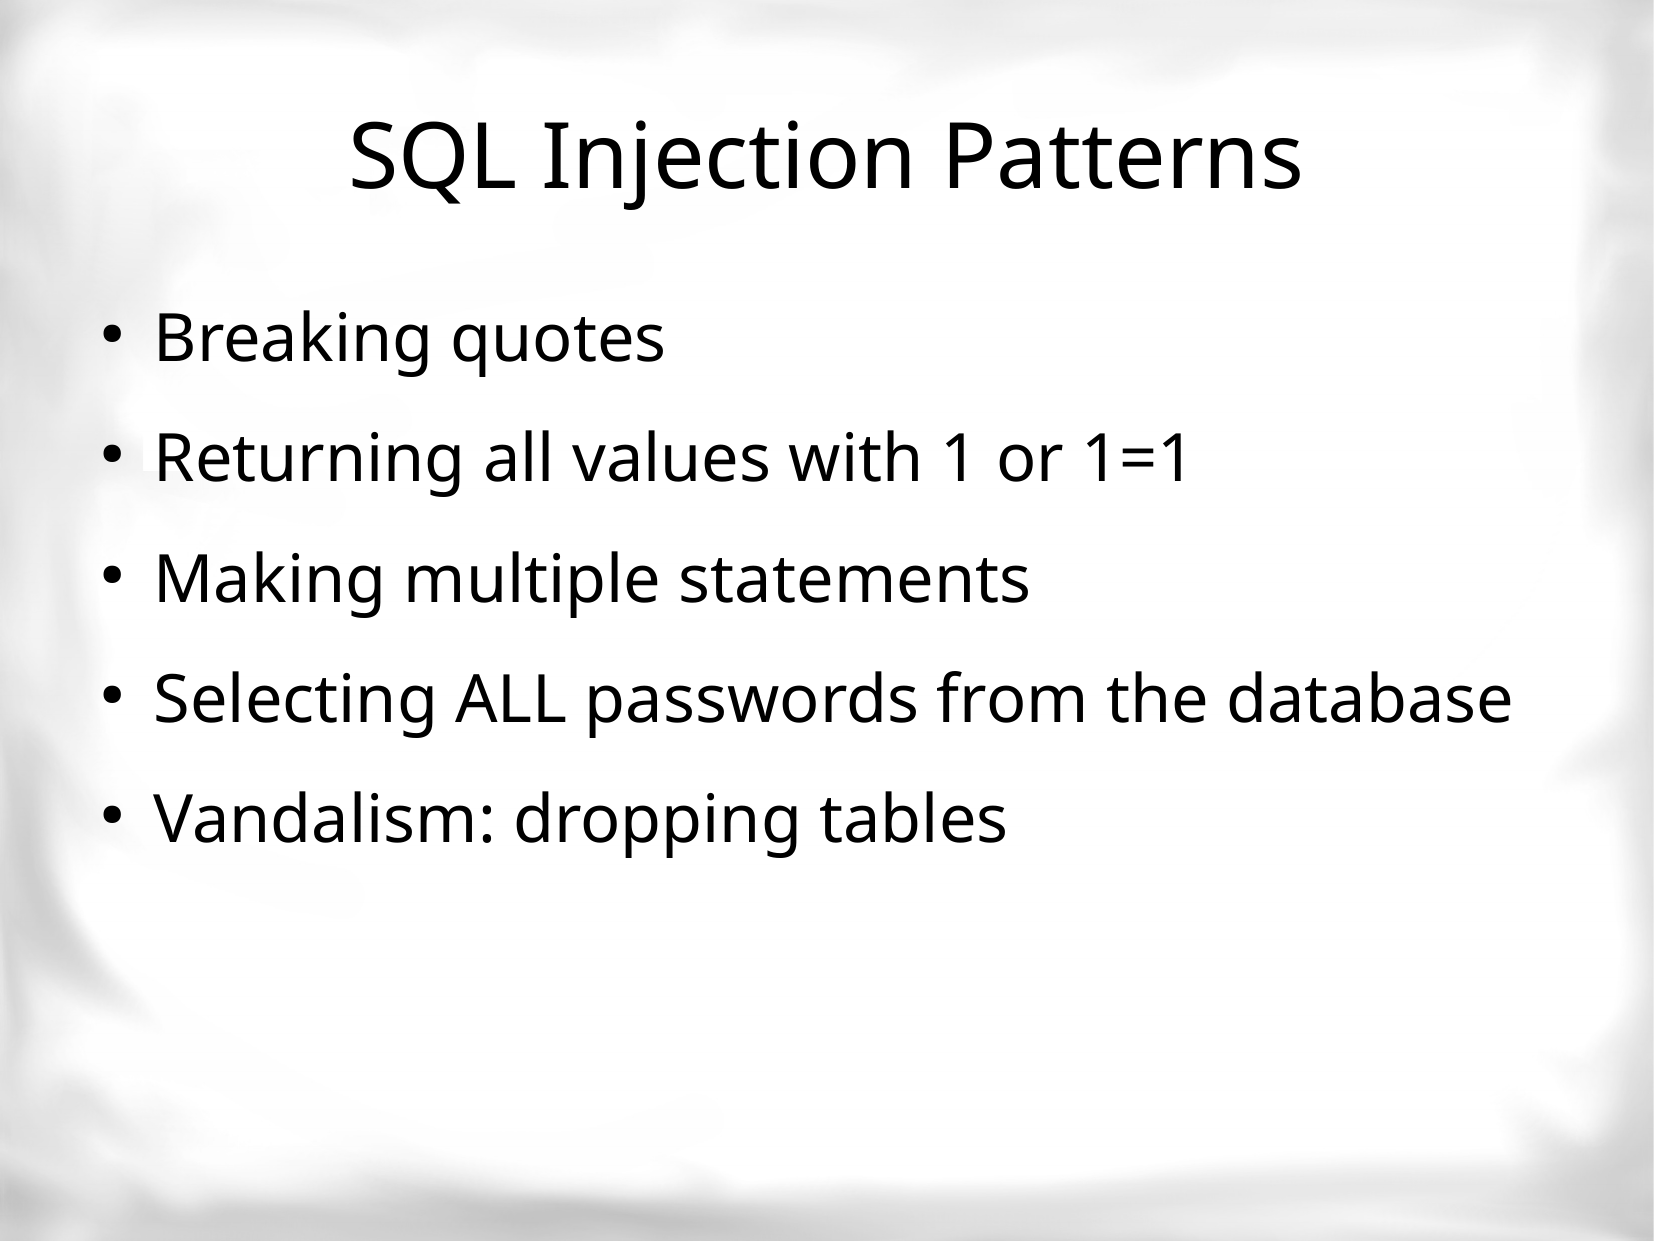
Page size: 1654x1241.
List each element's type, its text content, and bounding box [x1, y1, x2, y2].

picture [0, 0, 1654, 1241]
list Breaking quotes Returning all values with 1 or 1=1 Making multiple statements Selecting ALL passwords from the database Vandalism: dropping tables [82, 290, 1571, 1010]
title SQL Injection Patterns [82, 49, 1571, 257]
